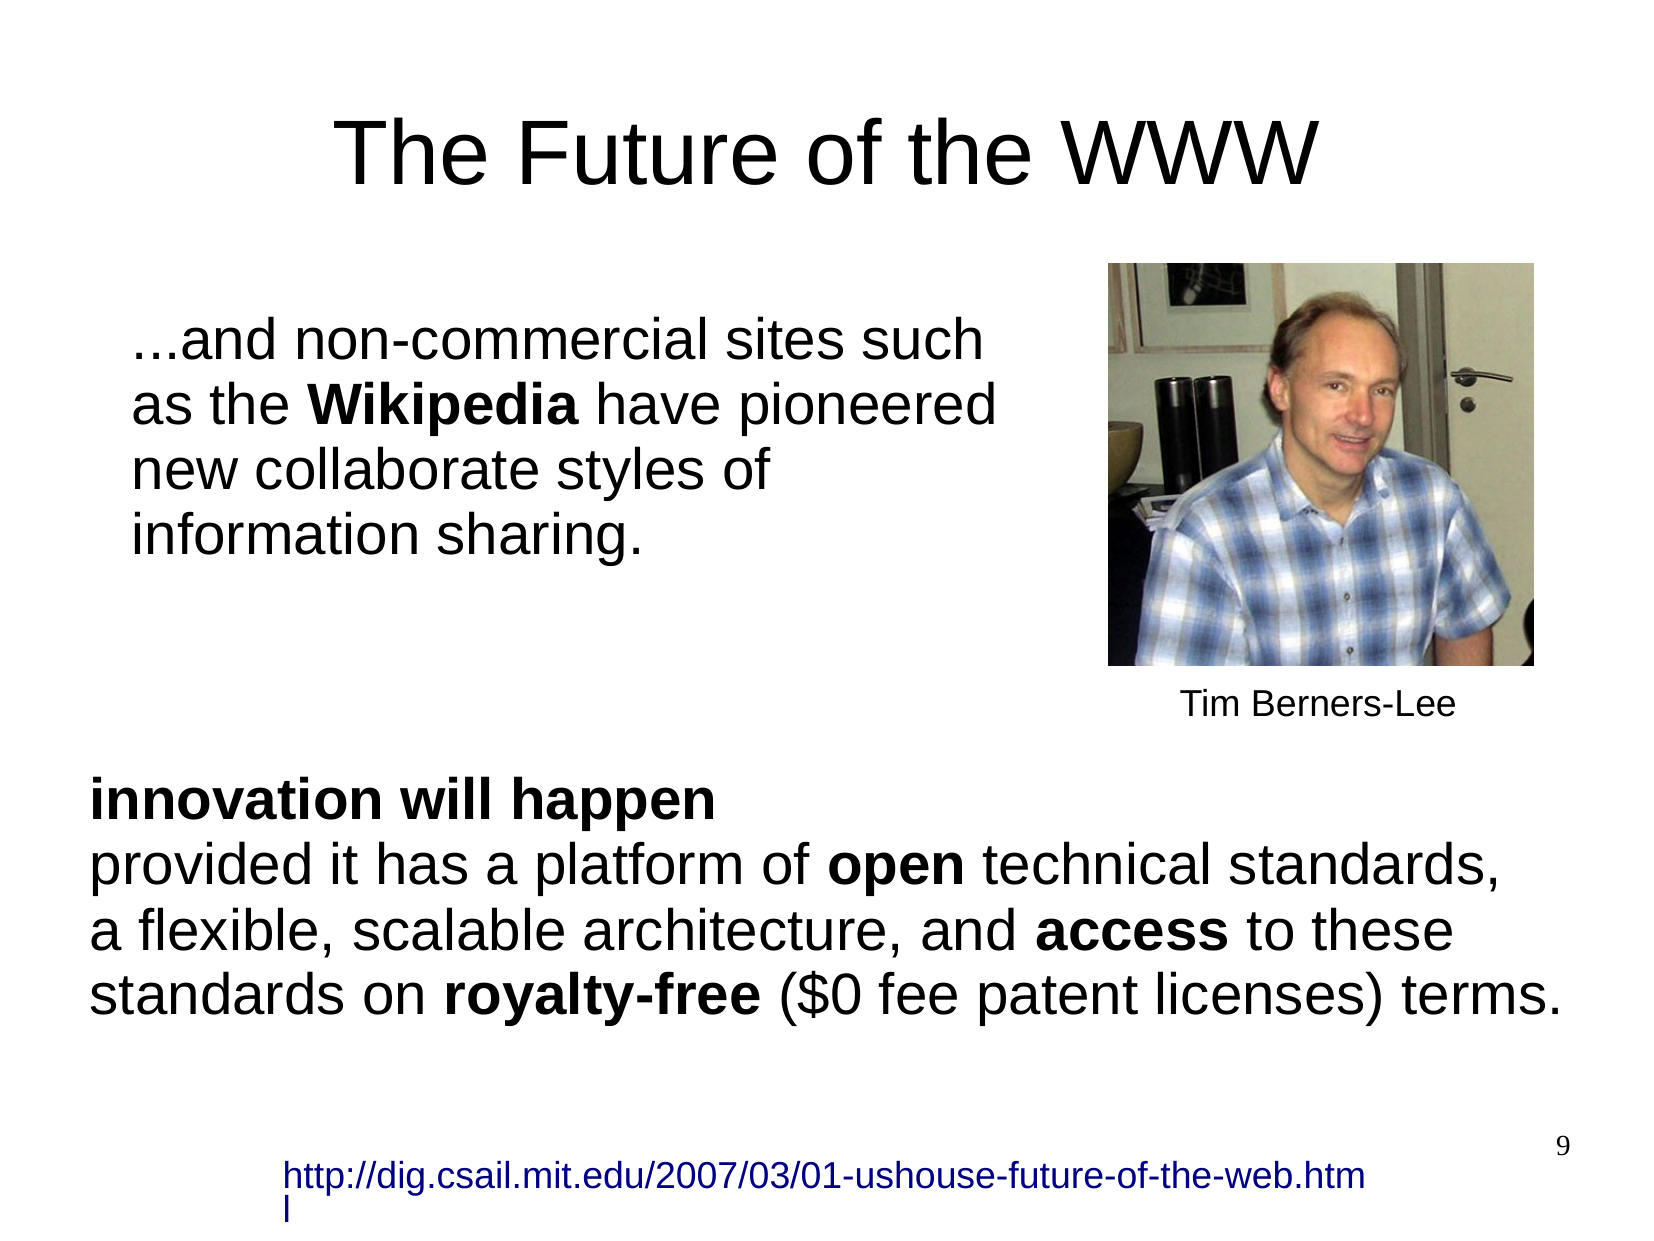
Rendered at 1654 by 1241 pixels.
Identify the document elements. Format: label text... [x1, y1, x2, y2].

text_box innovation will happen provided it has a platform of open technical standards, a flexible, scalable architecture, and access to these standards on royalty-free ($0 fee patent licenses) terms. [75, 759, 1613, 1041]
text_box http://dig.csail.mit.edu/2007/03/01-ushouse-future-of-the-web.html [267, 1146, 1390, 1204]
title The Future of the WWW [82, 49, 1571, 257]
text_box Tim Berners-Lee [1112, 675, 1525, 733]
picture [1108, 263, 1534, 666]
text_box ...and non-commercial sites such as the Wikipedia have pioneered new collaborate styles of information sharing. [117, 299, 1023, 575]
